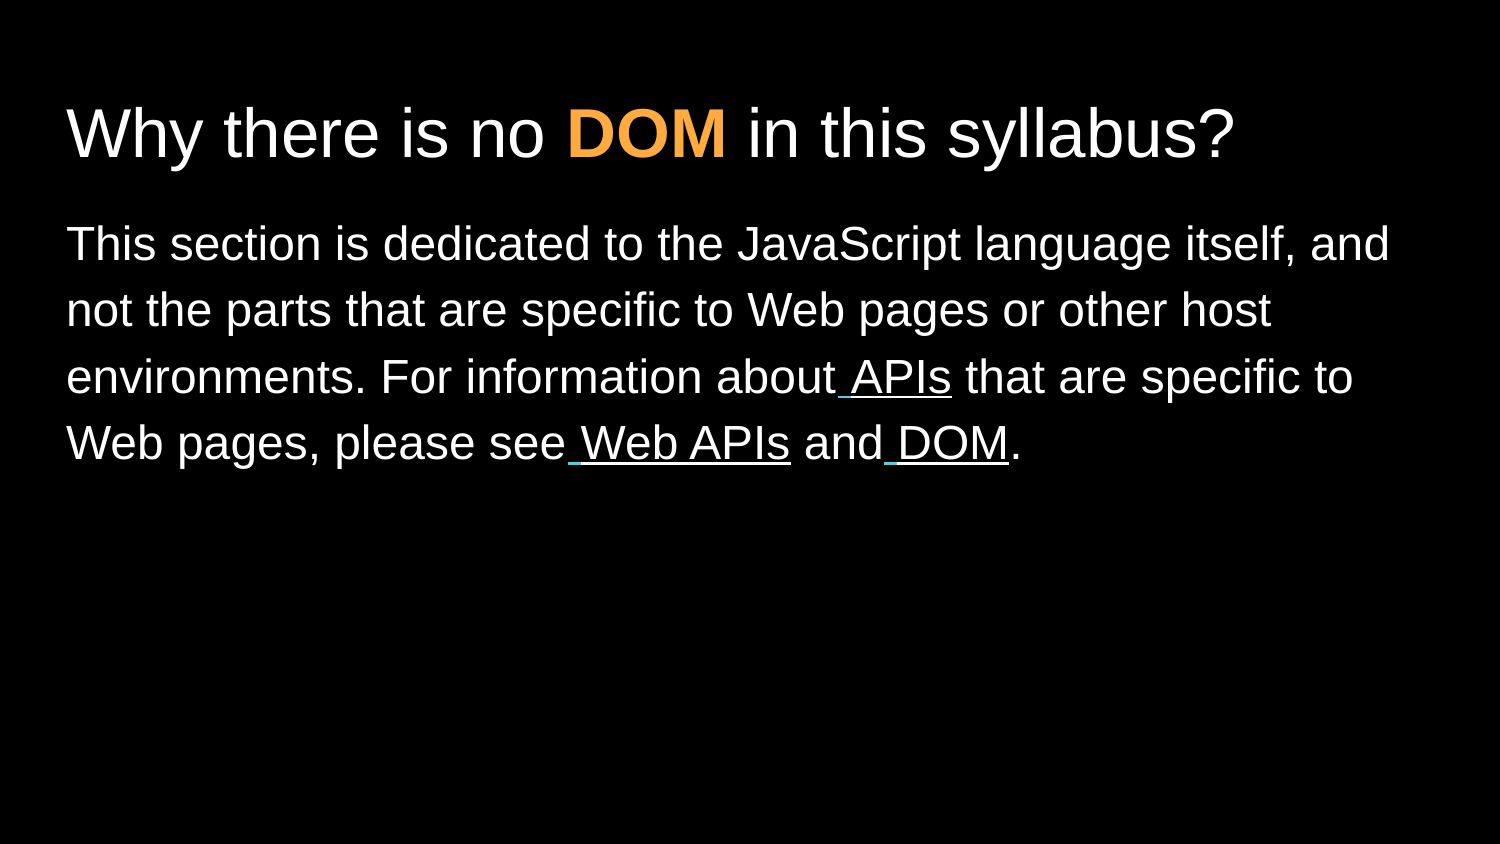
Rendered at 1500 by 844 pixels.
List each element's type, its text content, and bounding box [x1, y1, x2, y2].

list This section is dedicated to the JavaScript language itself, and not the parts that are specific to Web pages or other host environments. For information about APIs that are specific to Web pages, please see Web APIs and DOM. [51, 189, 1449, 750]
title Why there is no DOM in this syllabus? [51, 72, 1449, 167]
